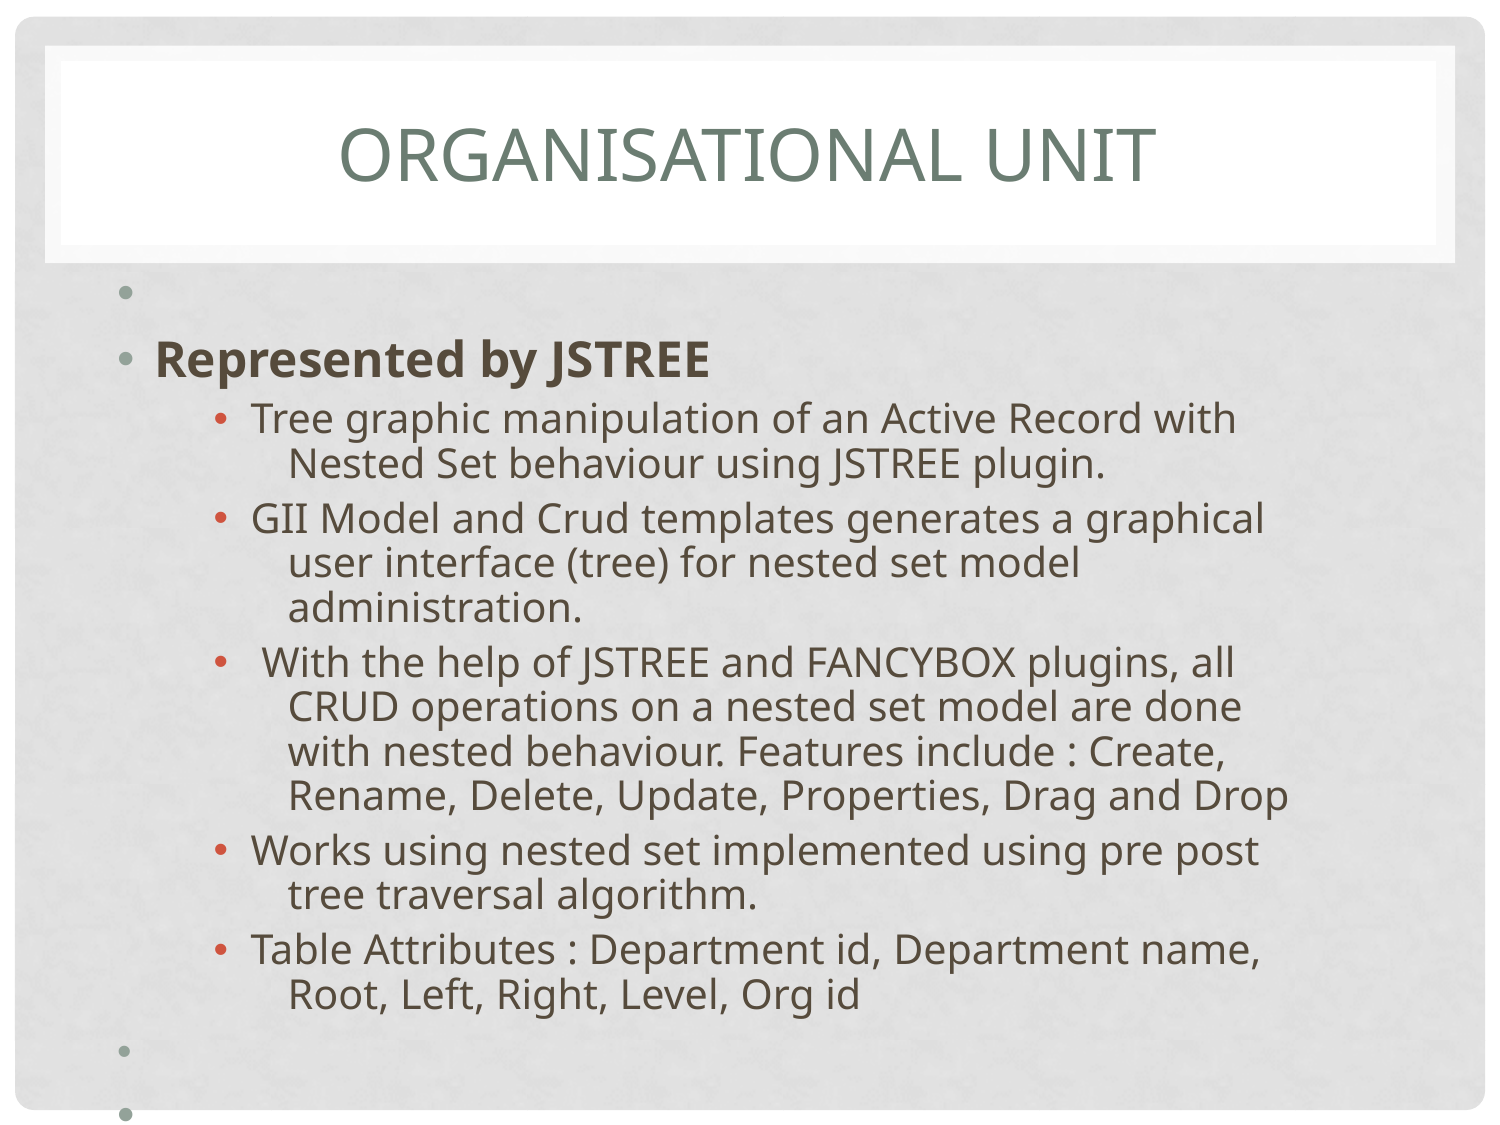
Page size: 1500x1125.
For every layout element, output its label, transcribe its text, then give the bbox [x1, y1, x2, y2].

list Represented by JSTREE Tree graphic manipulation of an Active Record with Nested Set behaviour using JSTREE plugin. GII Model and Crud templates generates a graphical user interface (tree) for nested set model administration. With the help of JSTREE and FANCYBOX plugins, all CRUD operations on a nested set model are done with nested behaviour. Features include : Create, Rename, Delete, Update, Properties, Drag and Drop Works using nested set implemented using pre post tree traversal algorithm. Table Attributes : Department id, Department name, Root, Left, Right, Level, Org id [64, 255, 1315, 1043]
title Organisational unit [69, 66, 1426, 238]
